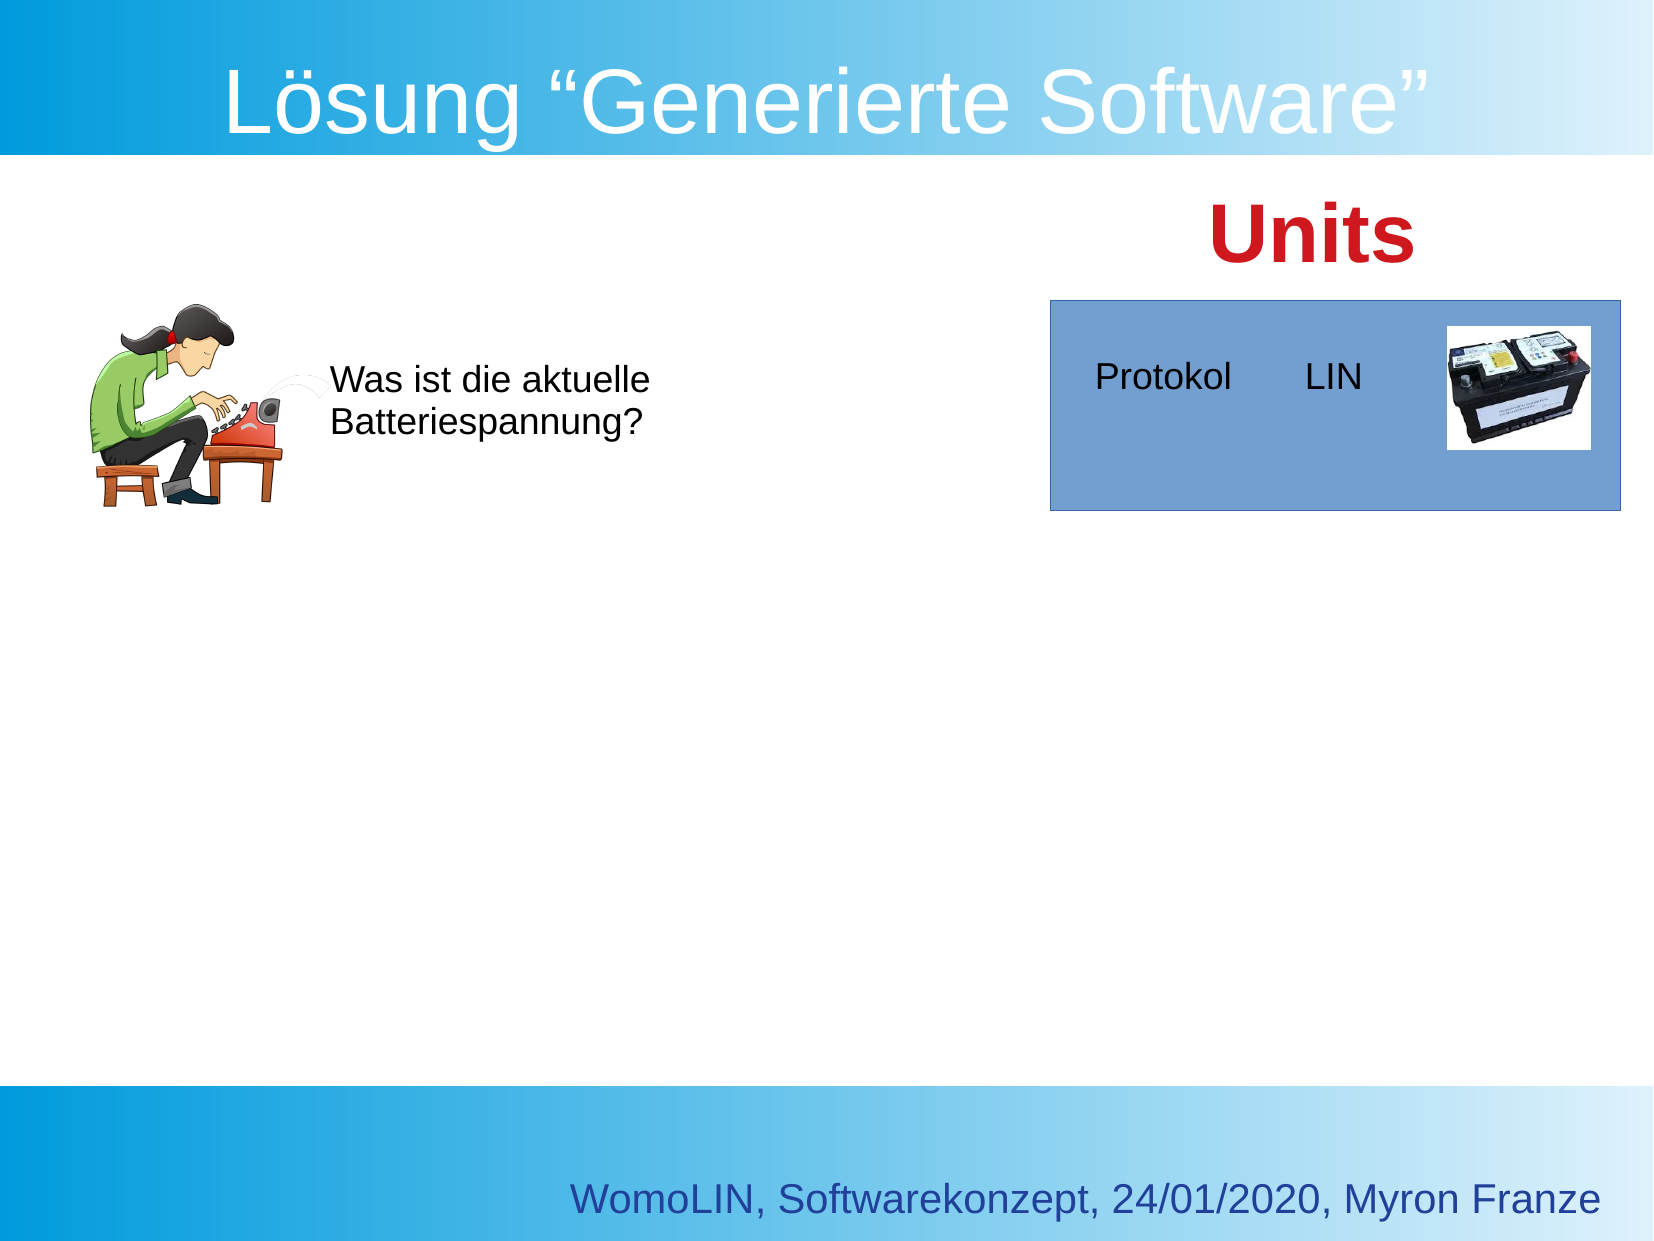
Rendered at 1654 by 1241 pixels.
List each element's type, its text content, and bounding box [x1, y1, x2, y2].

text_box WomoLIN, Softwarekonzept, 24/01/2020, Myron Franze [555, 1168, 1645, 1241]
picture [1447, 326, 1591, 451]
text_box Units [1185, 180, 1441, 288]
title Lösung “Generierte Software” [82, 49, 1571, 155]
text_box Was ist die aktuelle Batteriespannung? [315, 351, 691, 451]
text_box Protokol [1080, 348, 1261, 406]
picture [90, 304, 331, 507]
text_box LIN [1290, 348, 1396, 406]
text_box [1050, 300, 1621, 511]
